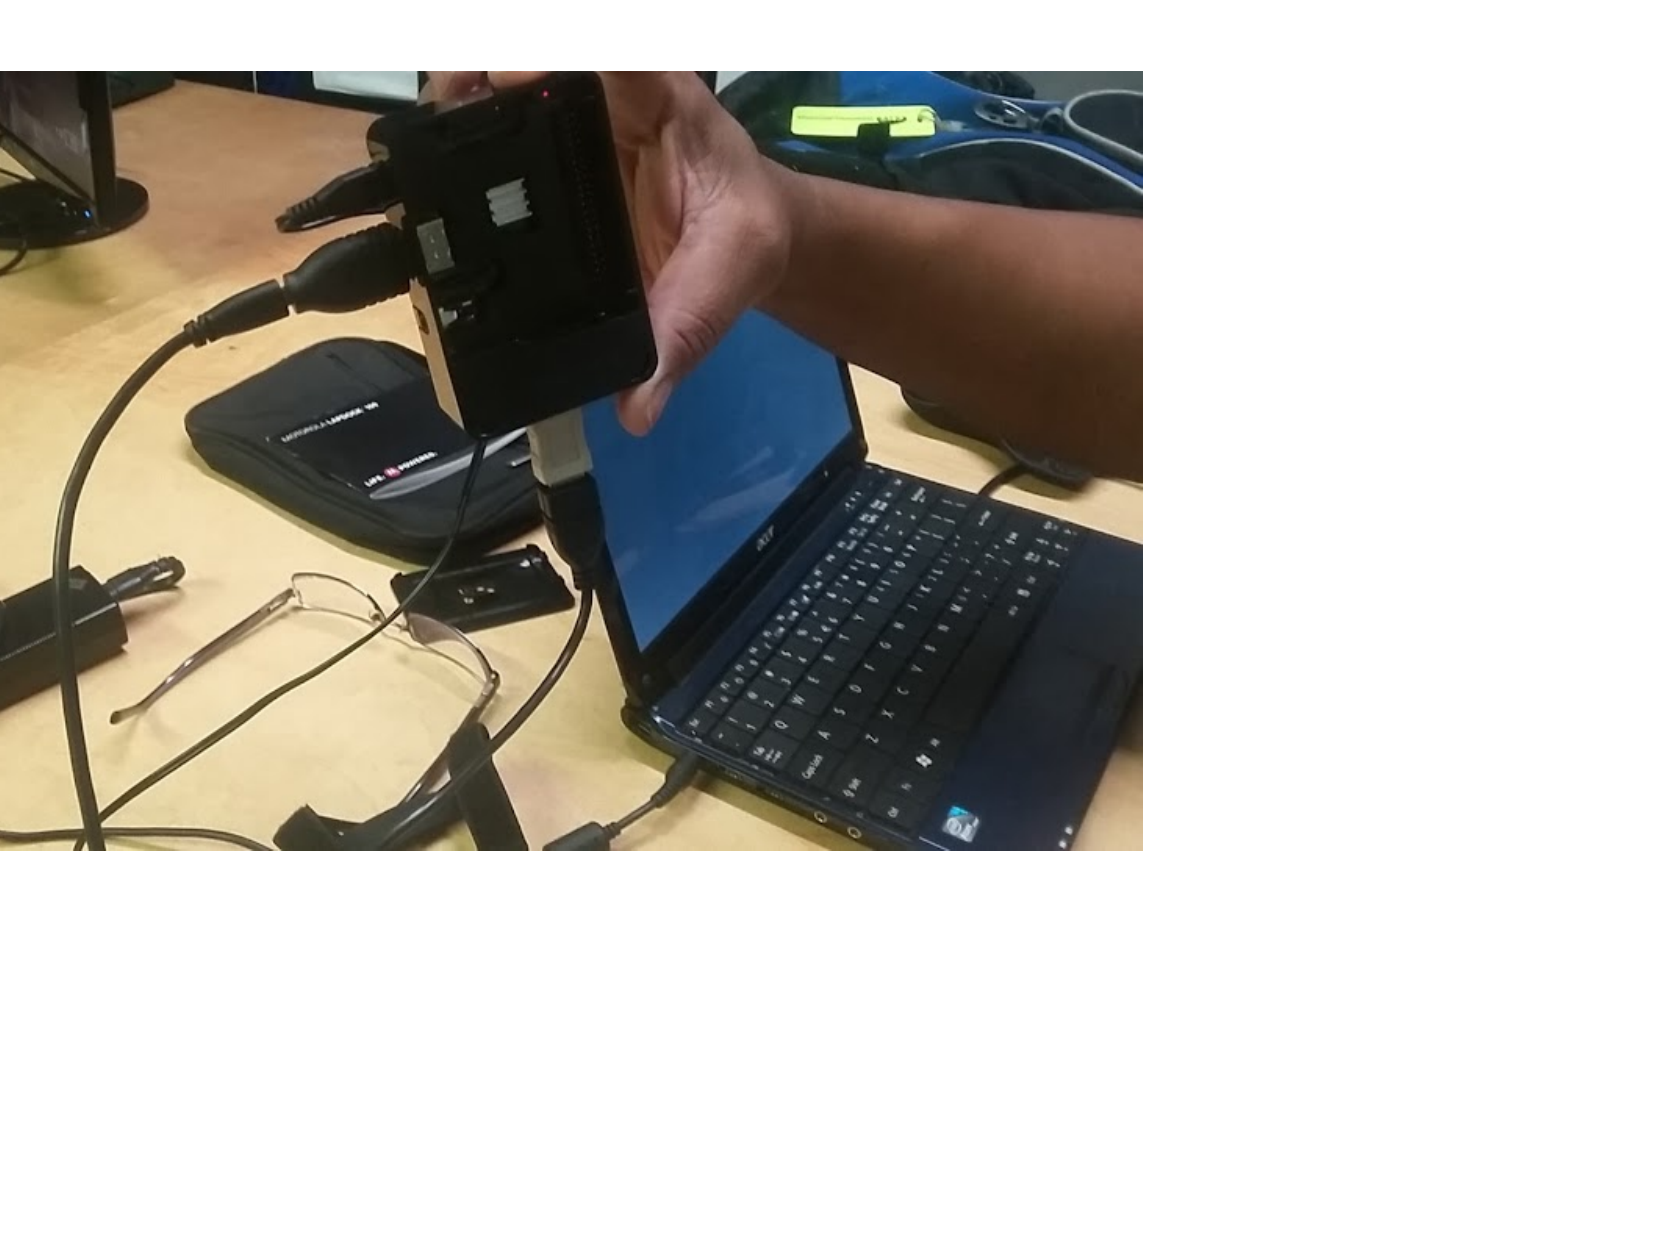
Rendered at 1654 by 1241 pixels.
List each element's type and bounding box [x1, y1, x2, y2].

picture [0, 71, 1143, 851]
